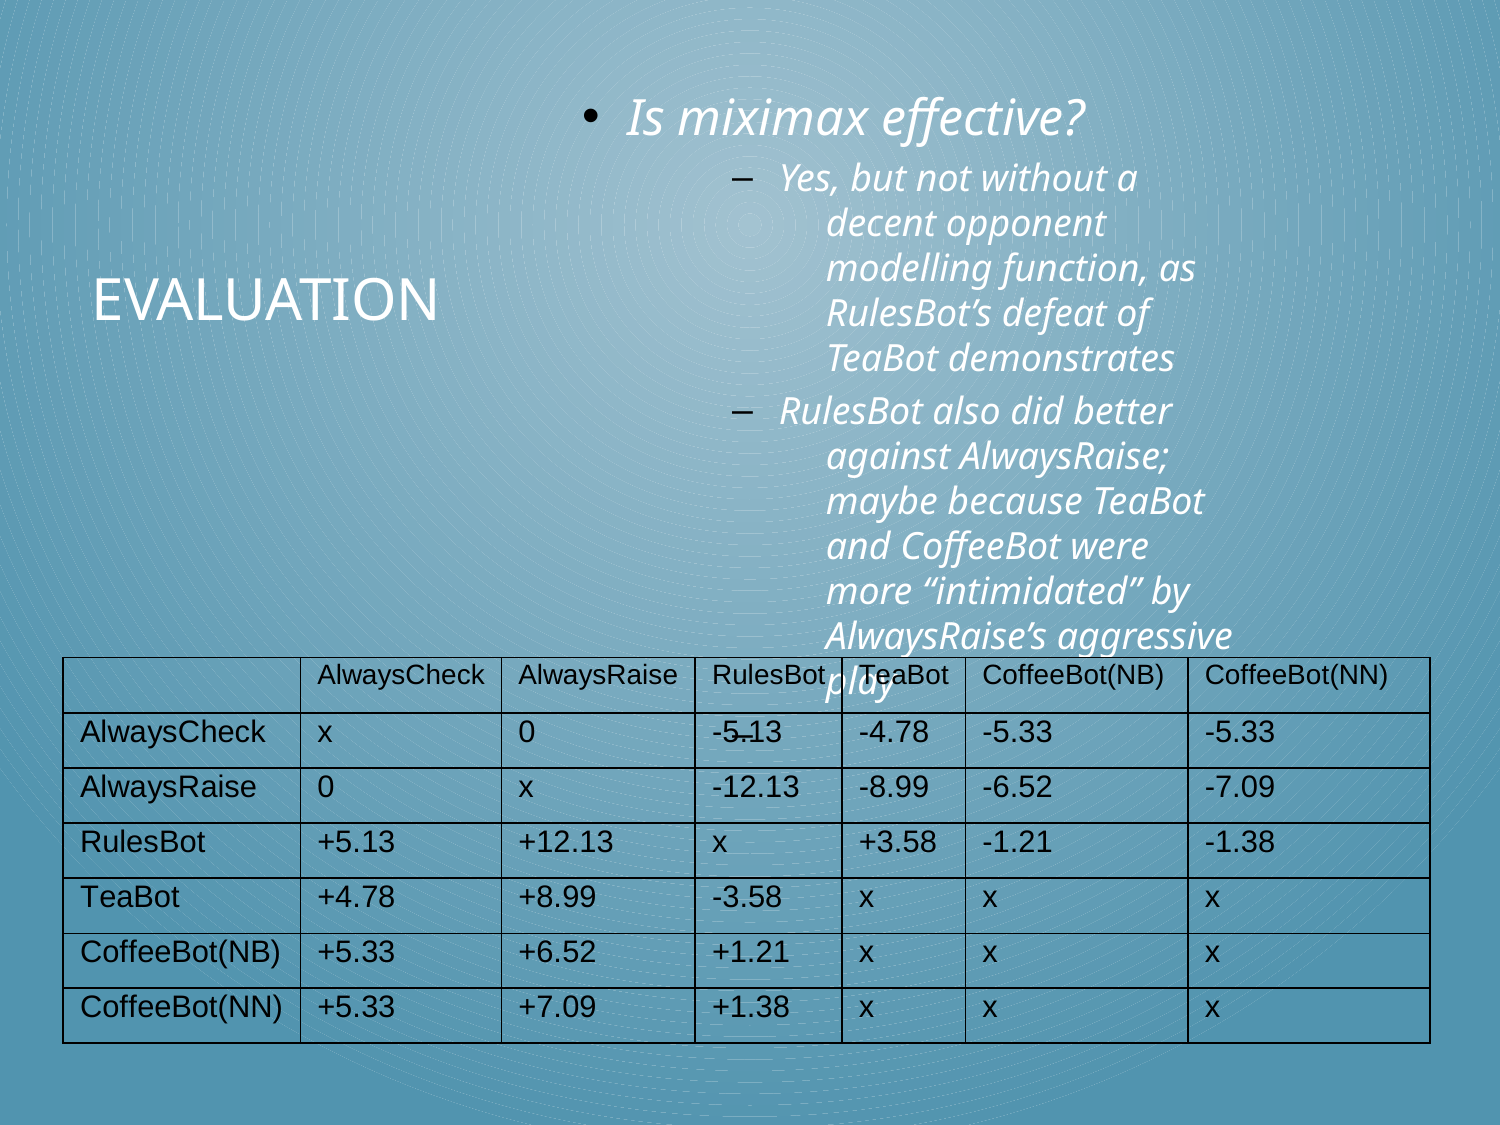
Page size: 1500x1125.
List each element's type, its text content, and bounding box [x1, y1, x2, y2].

list Is miximax effective? Yes, but not without a decent opponent modelling function, as RulesBot’s defeat of TeaBot demonstrates RulesBot also did better against AlwaysRaise; maybe because TeaBot and CoffeeBot were more “intimidated” by AlwaysRaise’s aggressive play [566, 78, 1261, 656]
title evaluation [76, 254, 573, 580]
chart [0, 656, 1470, 1123]
